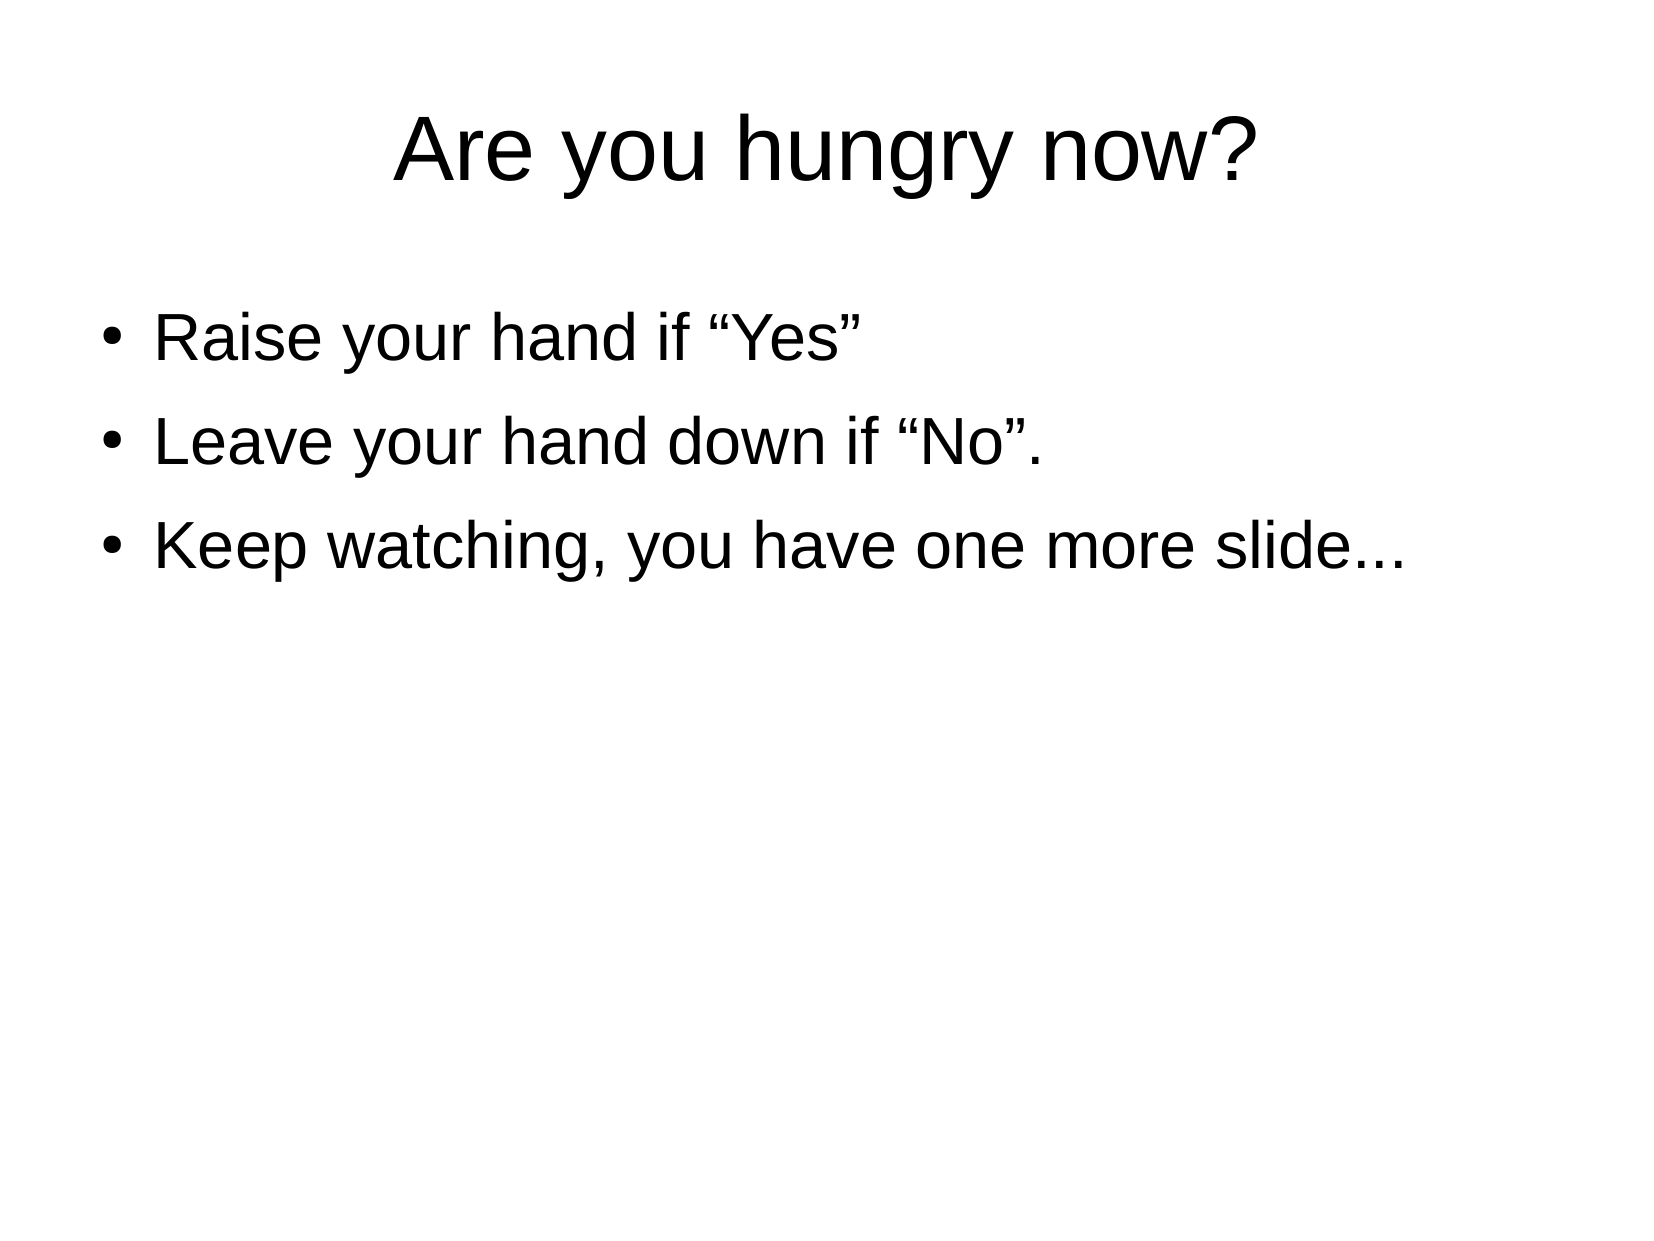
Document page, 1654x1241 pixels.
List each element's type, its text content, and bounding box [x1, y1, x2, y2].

list Raise your hand if “Yes” Leave your hand down if “No”. Keep watching, you have one more slide... [82, 300, 1571, 1020]
title Are you hungry now? [82, 45, 1571, 253]
